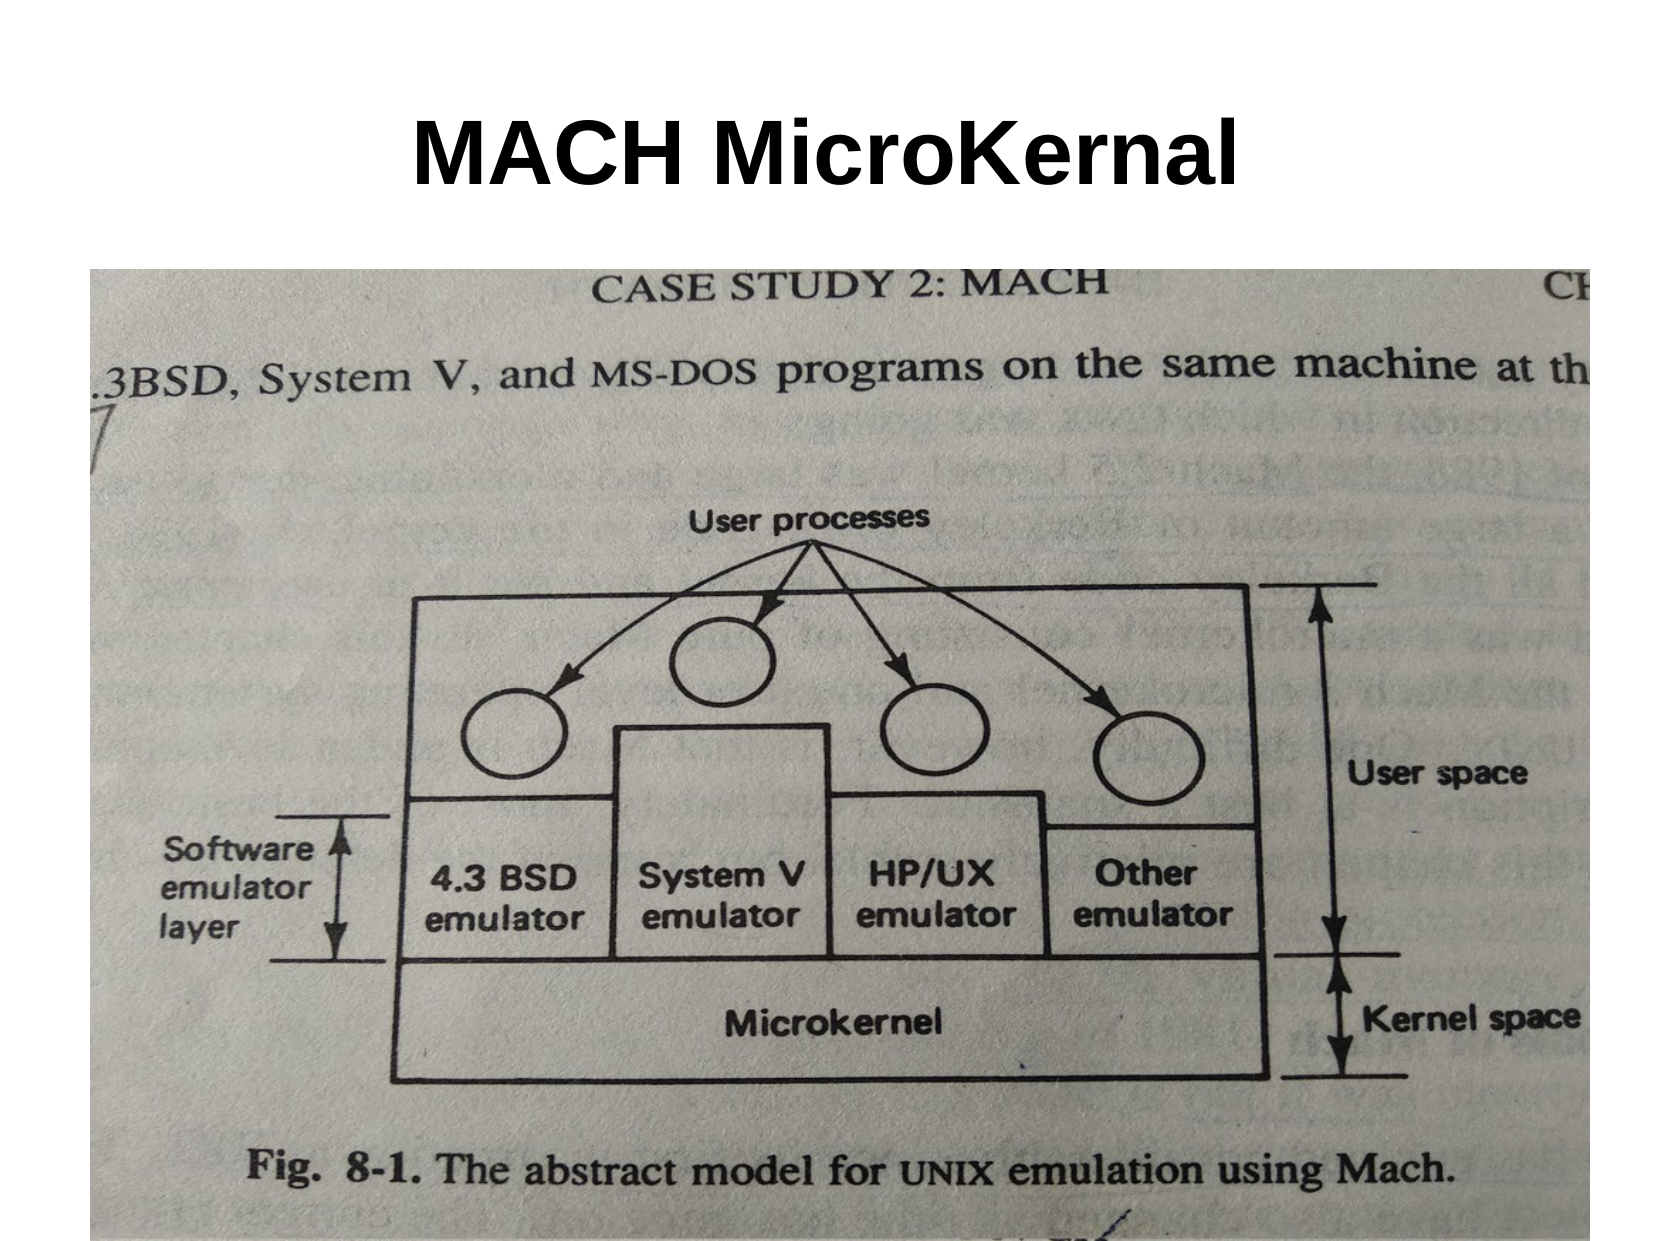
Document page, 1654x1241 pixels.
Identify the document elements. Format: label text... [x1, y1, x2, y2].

picture [90, 269, 1590, 1241]
title MACH MicroKernal [82, 49, 1571, 257]
